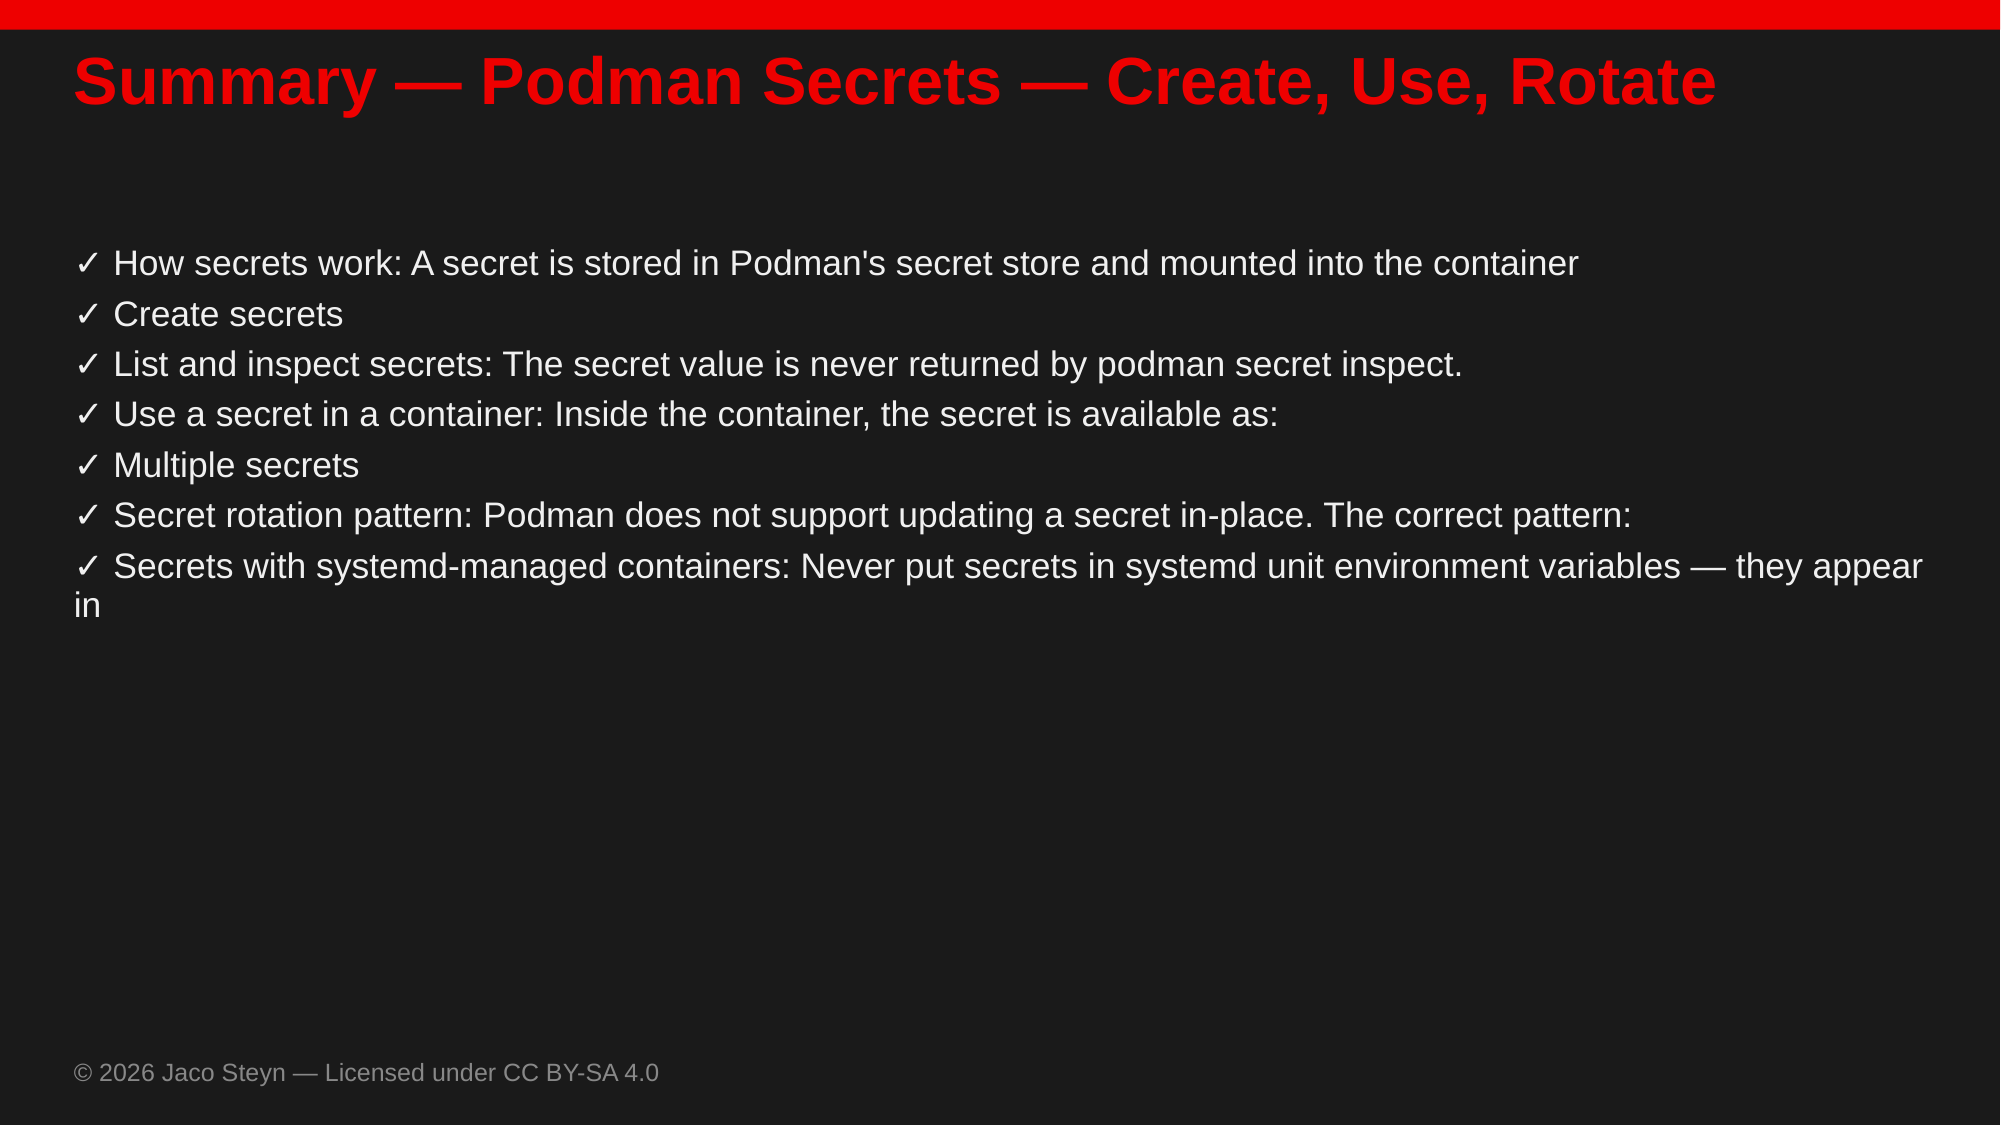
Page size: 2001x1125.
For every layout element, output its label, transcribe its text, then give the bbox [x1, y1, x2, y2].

text_box Summary — Podman Secrets — Create, Use, Rotate [59, 36, 1942, 208]
text_box [0, 0, 2001, 30]
text_box ✓ How secrets work: A secret is stored in Podman's secret store and mounted into the container ✓ Create secrets ✓ List and inspect secrets: The secret value is never returned by podman secret inspect. ✓ Use a secret in a container: Inside the container, the secret is available as: ✓ Multiple secrets ✓ Secret rotation pattern: Podman does not support updating a secret in-place. The correct pattern: ✓ Secrets with systemd-managed containers: Never put secrets in systemd unit environment variables — they appear in [59, 236, 1942, 1037]
text_box © 2026 Jaco Steyn — Licensed under CC BY-SA 4.0 [59, 1051, 1942, 1093]
